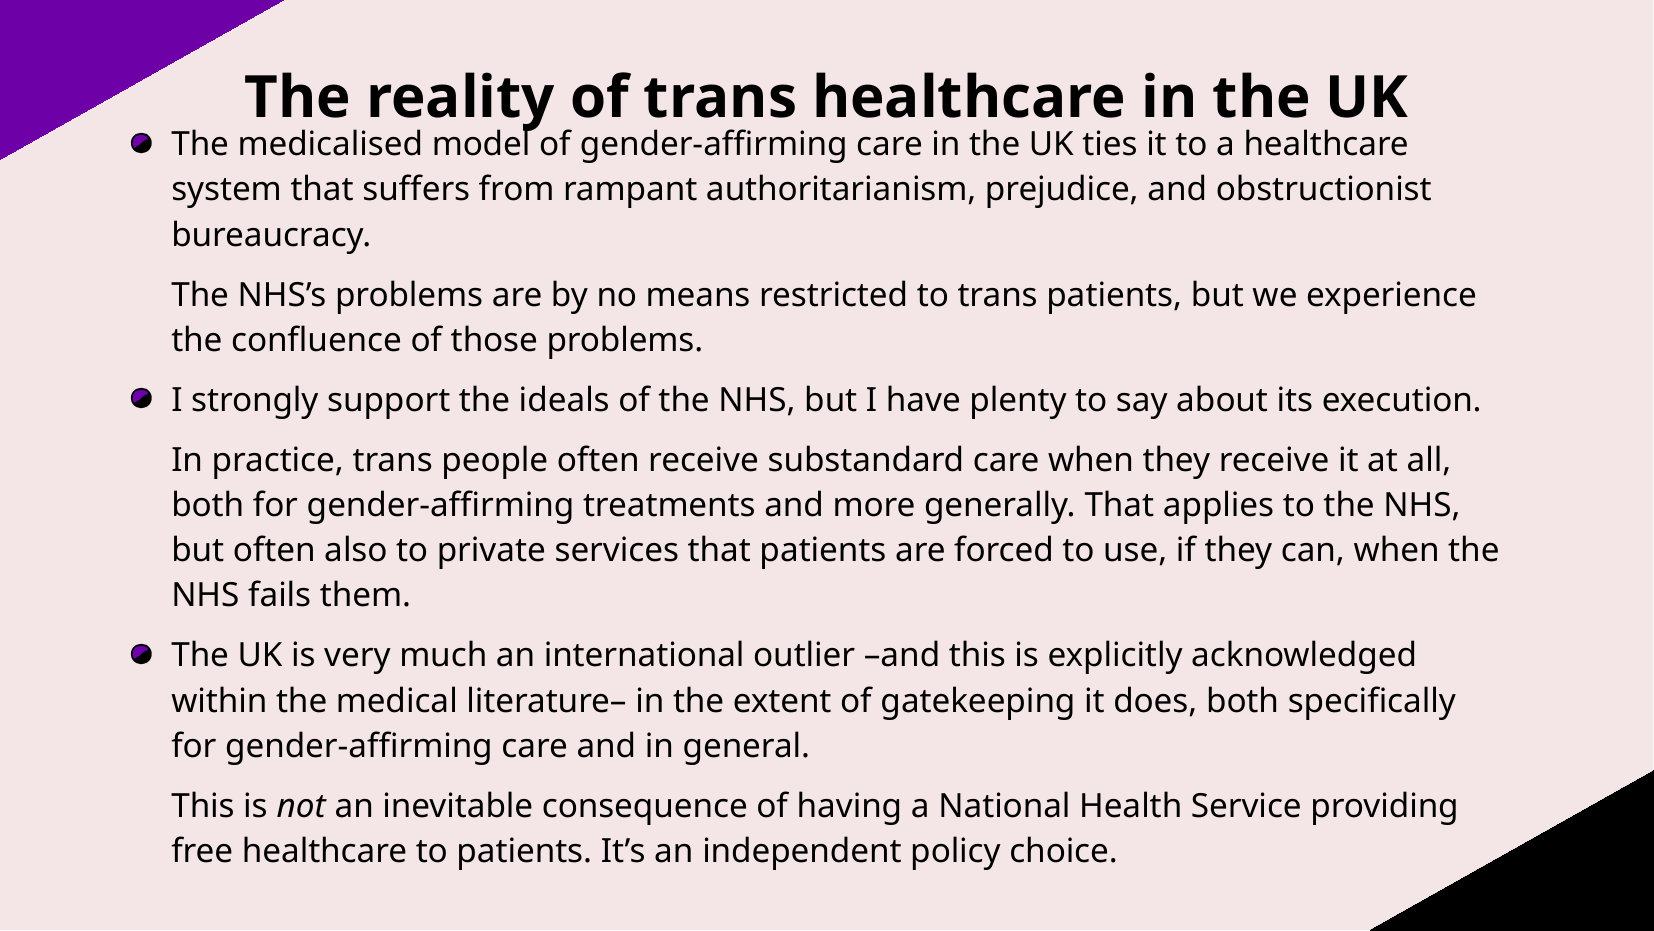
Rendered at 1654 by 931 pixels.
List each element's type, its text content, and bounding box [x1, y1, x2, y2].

title The reality of trans healthcare in the UK [82, 35, 1571, 154]
subtitle The medicalised model of gender-affirming care in the UK ties it to a healthcare system that suffers from rampant authoritarianism, prejudice, and obstructionist bureaucracy. The NHS’s problems are by no means restricted to trans patients, but we experience the confluence of those problems. I strongly support the ideals of the NHS, but I have plenty to say about its execution. In practice, trans people often receive substandard care when they receive it at all, both for gender-affirming treatments and more generally. That applies to the NHS, but often also to private services that patients are forced to use, if they can, when the NHS fails them. The UK is very much an international outlier –and this is explicitly acknowledged within the medical literature– in the extent of gatekeeping it does, both specifically for gender-affirming care and in general. This is not an inevitable consequence of having a National Health Service providing free healthcare to patients. It’s an independent policy choice. [129, 153, 1512, 839]
text_box [1370, 770, 1654, 931]
text_box [0, 0, 284, 160]
picture [129, 131, 153, 153]
